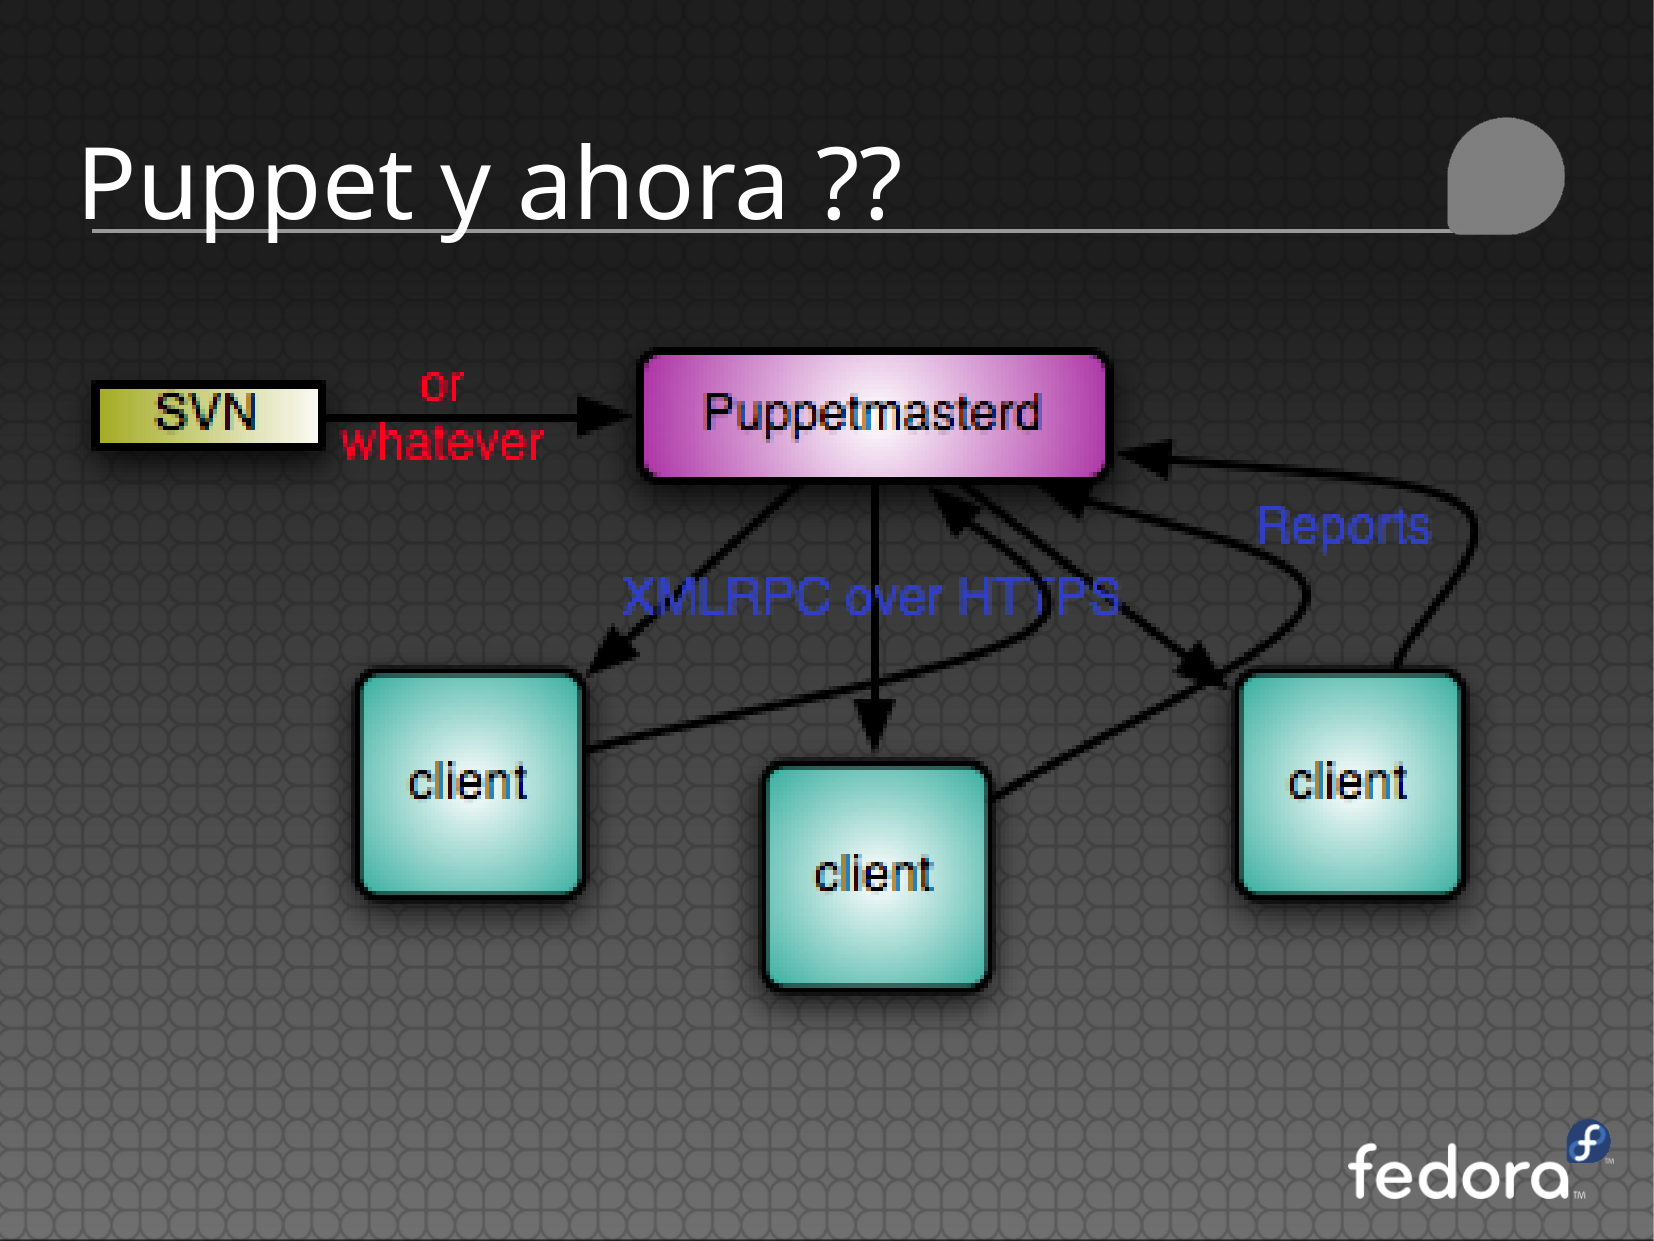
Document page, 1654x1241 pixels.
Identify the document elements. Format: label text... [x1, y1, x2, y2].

title Puppet y ahora ?? [76, 112, 1566, 249]
picture [0, 0, 1654, 1241]
